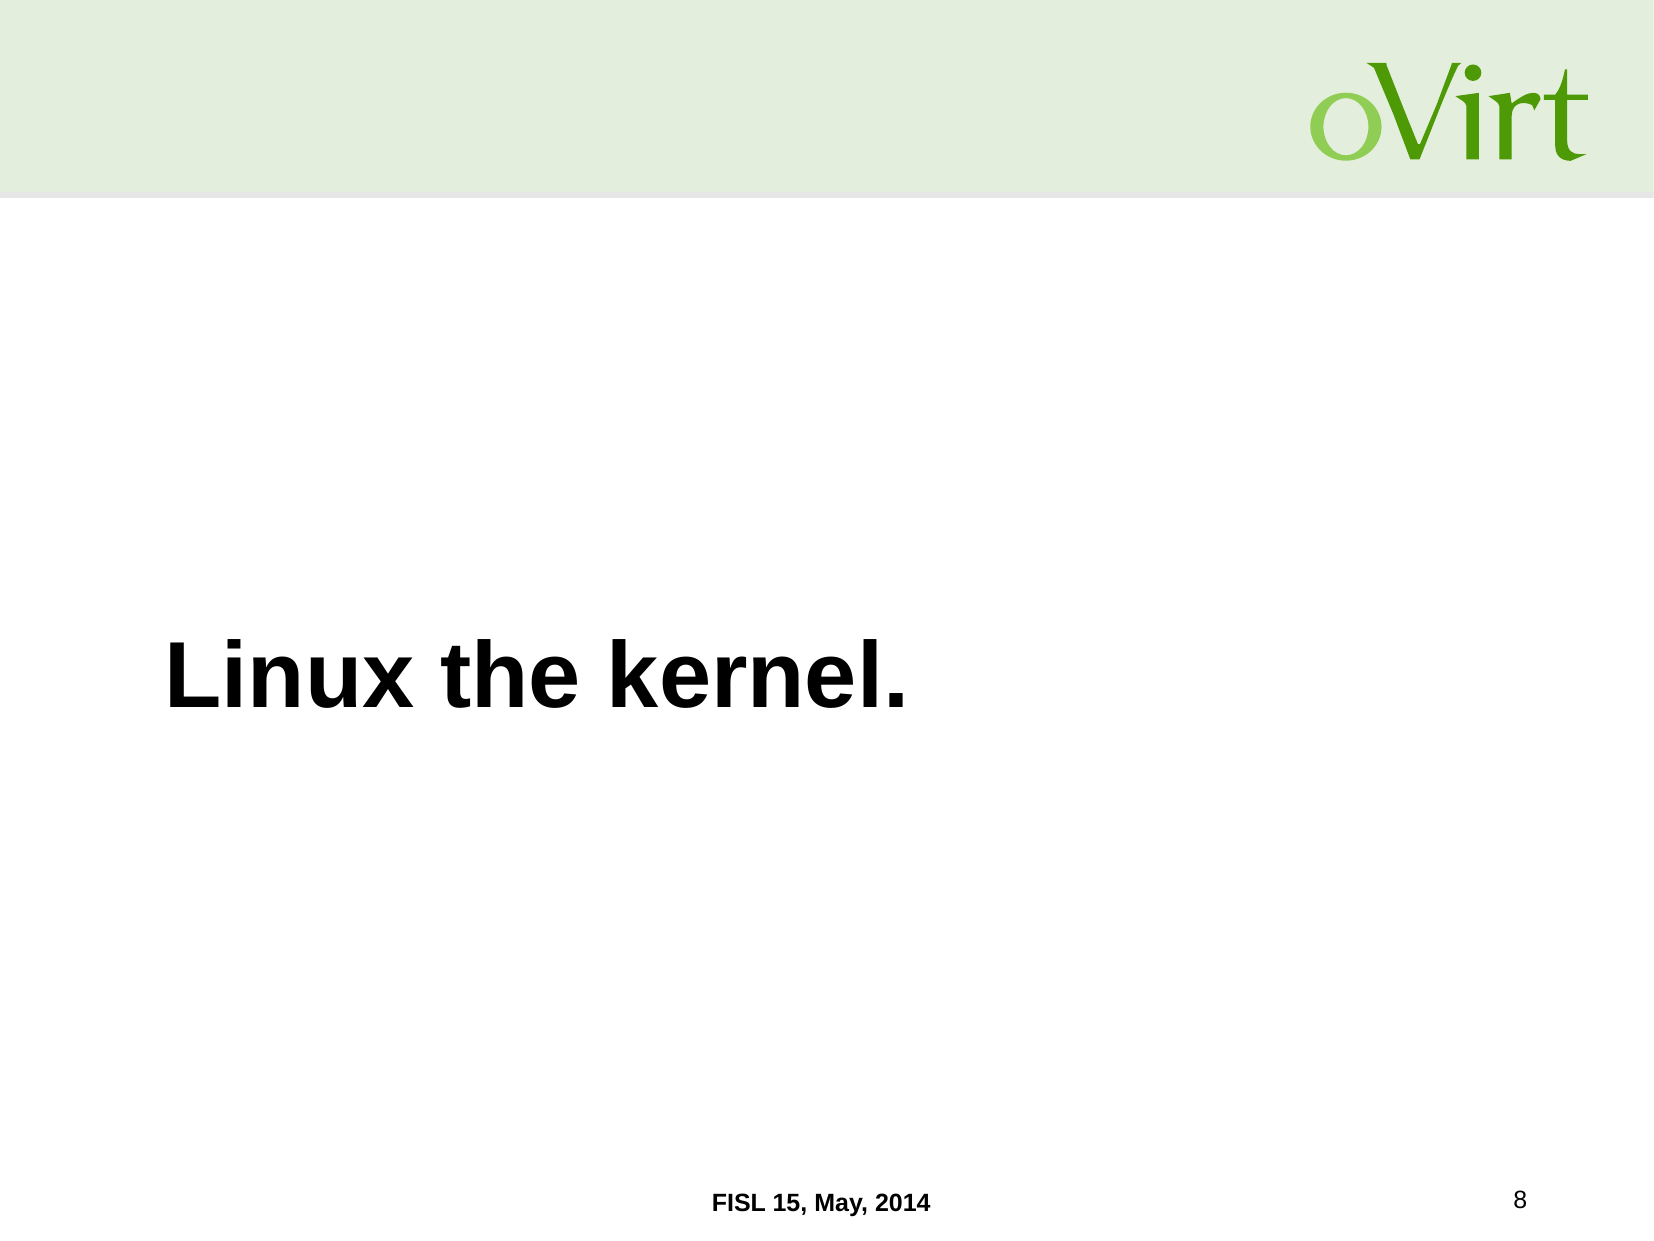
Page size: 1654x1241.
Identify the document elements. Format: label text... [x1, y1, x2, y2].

text_box Linux the kernel. [150, 615, 1654, 750]
